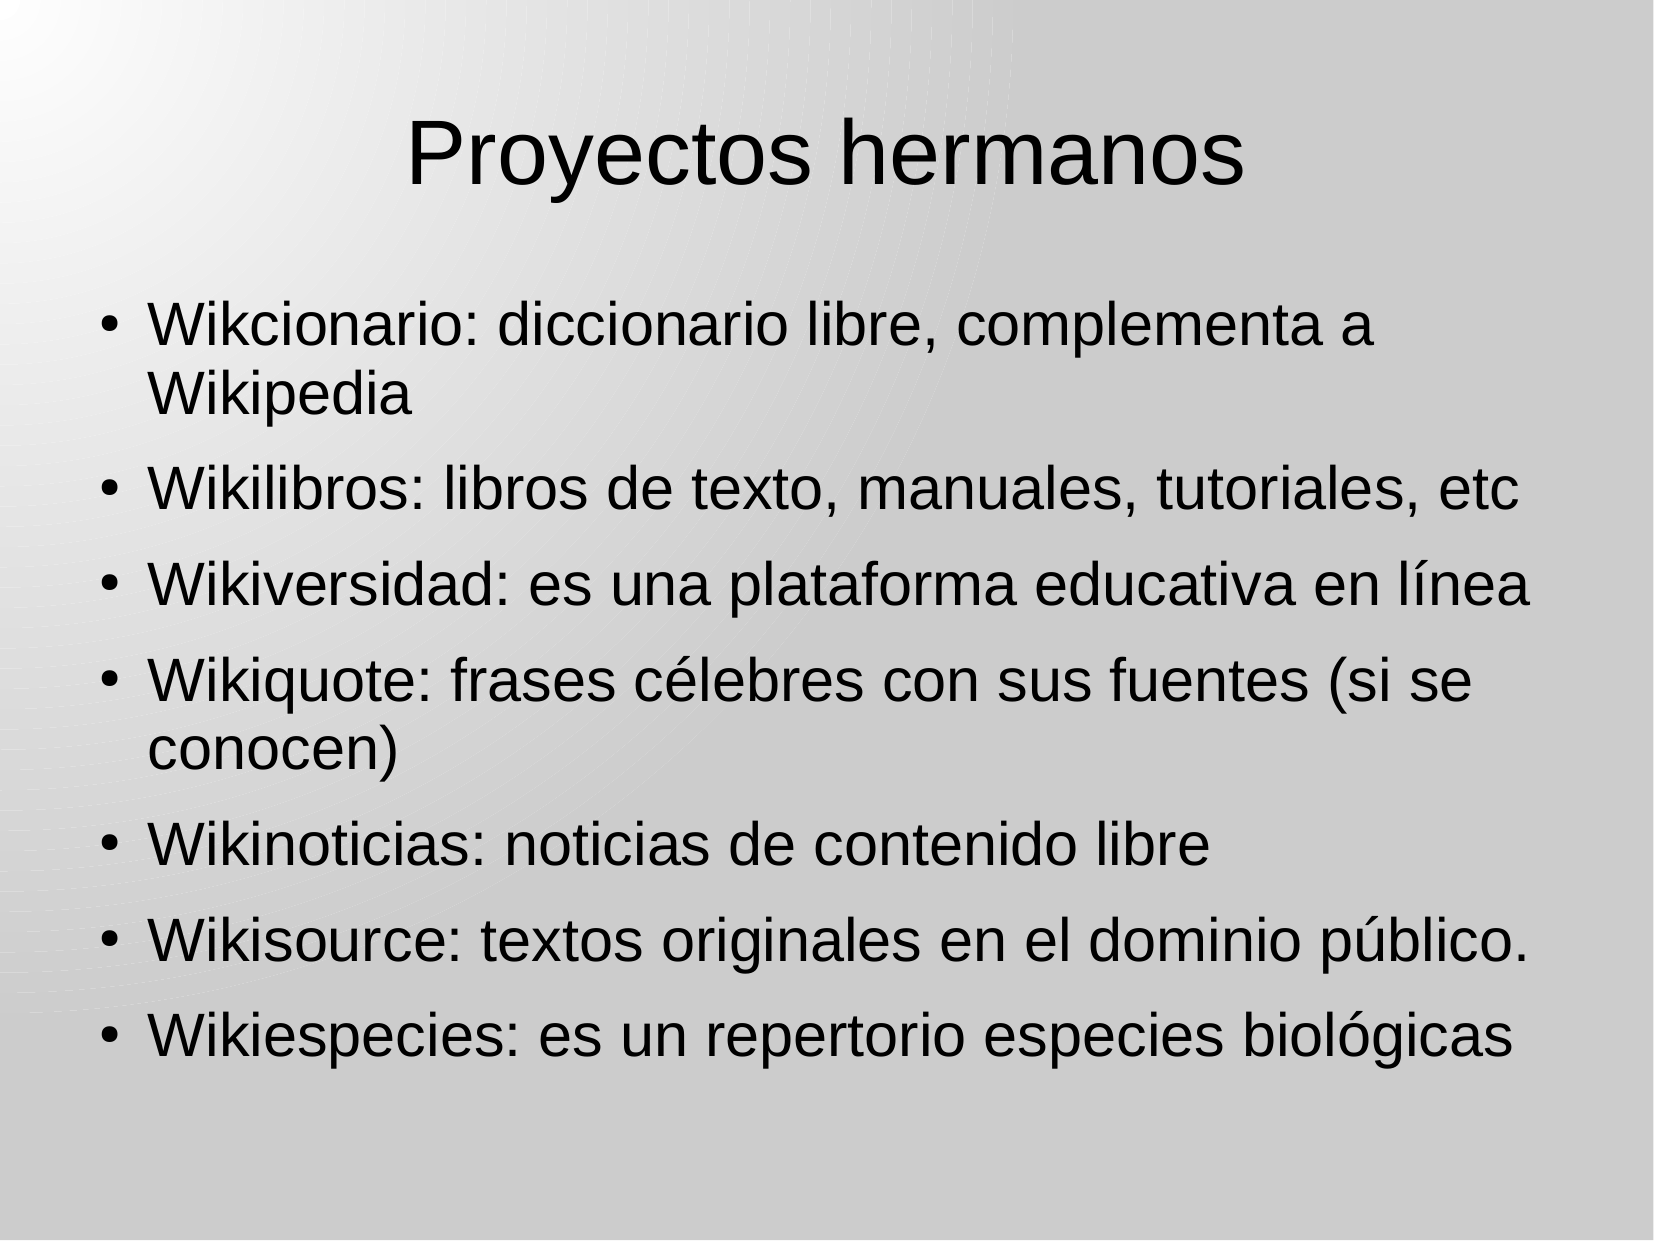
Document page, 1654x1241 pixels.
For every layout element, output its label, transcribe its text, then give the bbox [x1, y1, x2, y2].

title Proyectos hermanos [82, 49, 1571, 257]
list Wikcionario: diccionario libre, complementa a Wikipedia Wikilibros: libros de texto, manuales, tutoriales, etc Wikiversidad: es una plataforma educativa en línea Wikiquote: frases célebres con sus fuentes (si se conocen) Wikinoticias: noticias de contenido libre Wikisource: textos originales en el dominio público. Wikiespecies: es un repertorio especies biológicas [82, 290, 1538, 1109]
